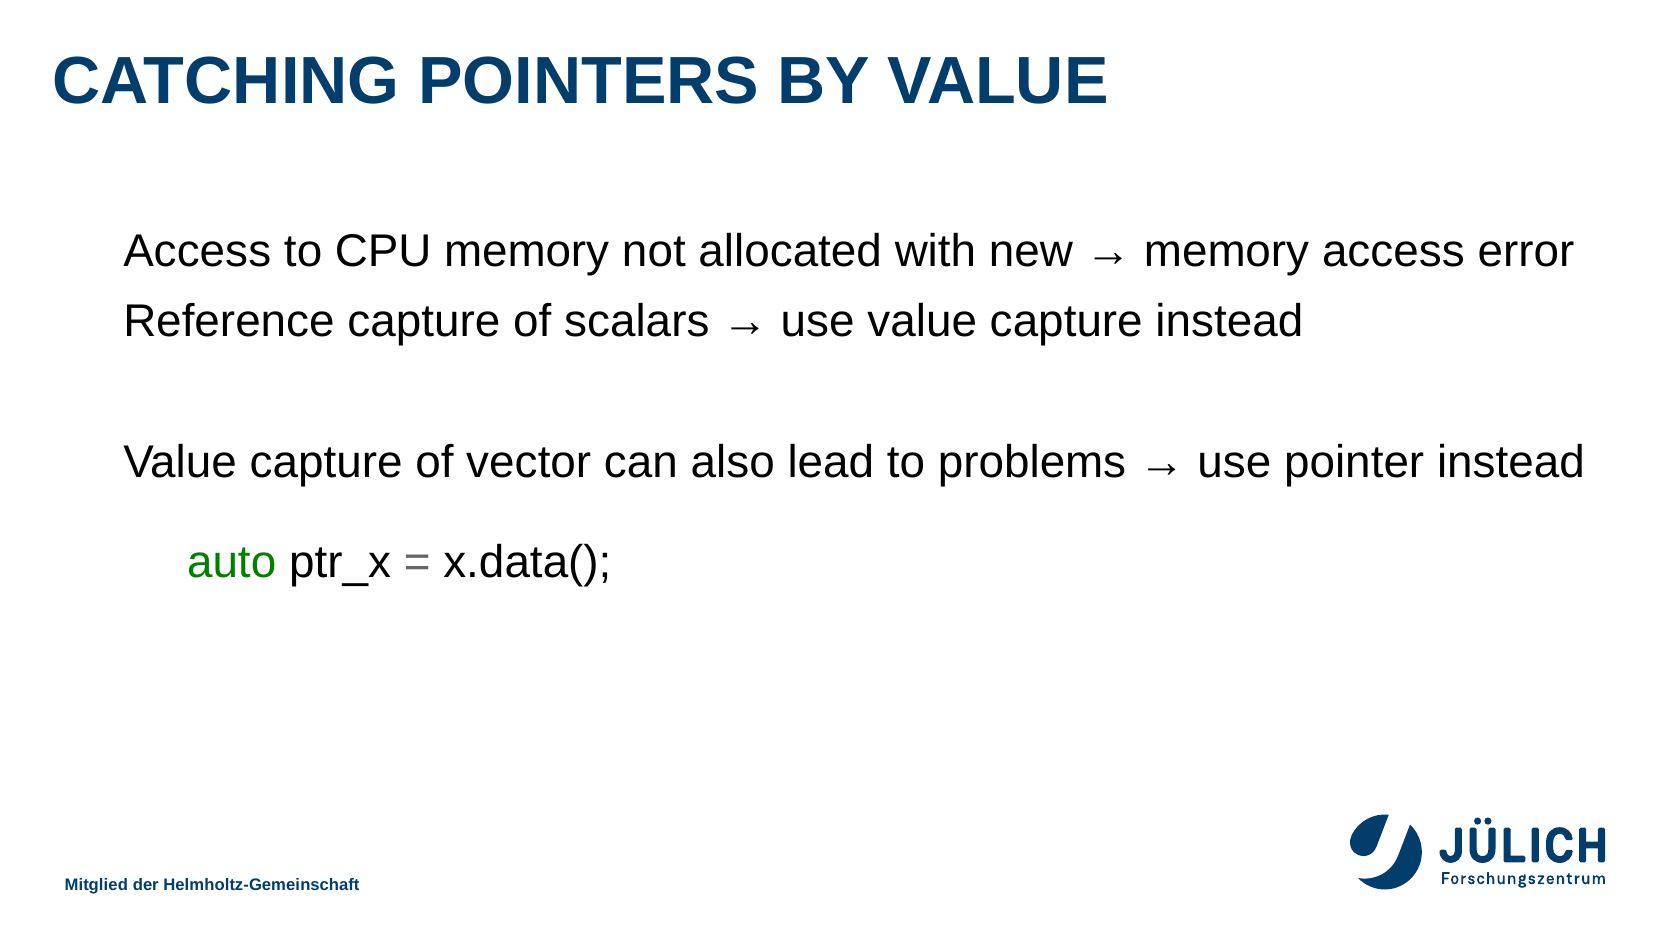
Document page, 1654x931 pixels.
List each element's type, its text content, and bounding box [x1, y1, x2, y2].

title Catching Pointers By Value [52, 43, 1606, 194]
list Access to CPU memory not allocated with new → memory access error Reference capture of scalars → use value capture instead Value capture of vector can also lead to problems → use pointer instead [52, 217, 1606, 757]
text_box auto ptr_x = x.data(); [121, 528, 691, 646]
